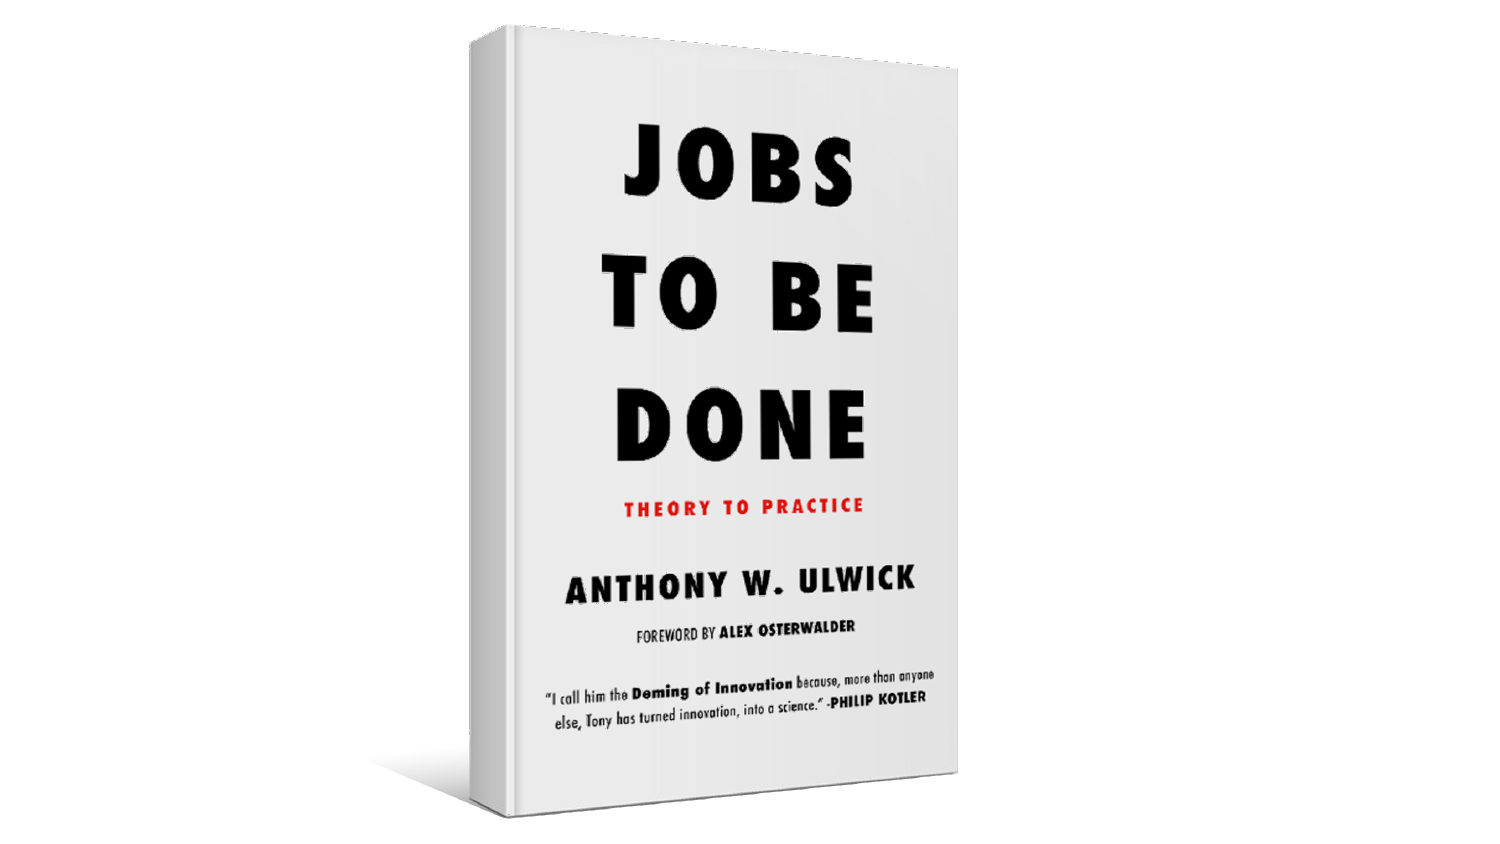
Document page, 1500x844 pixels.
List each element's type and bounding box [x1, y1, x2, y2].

picture [367, 24, 958, 819]
